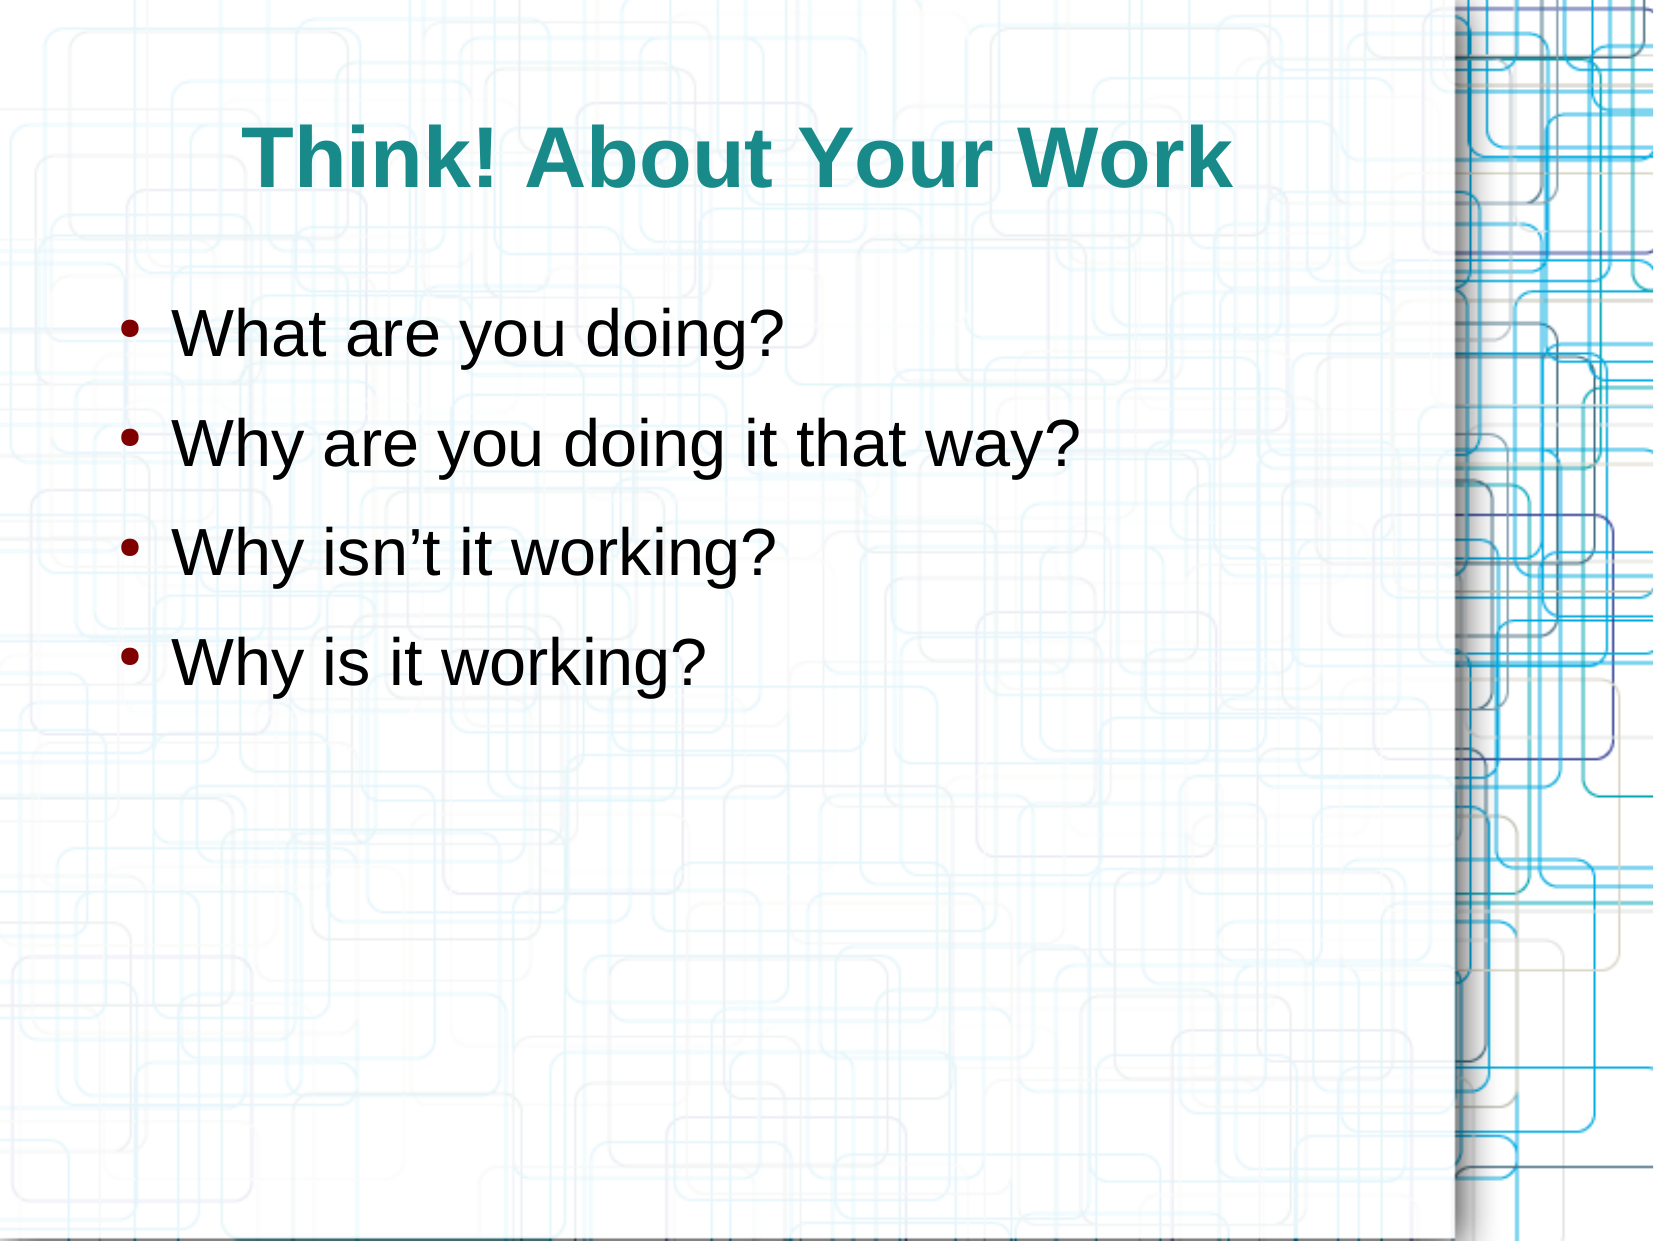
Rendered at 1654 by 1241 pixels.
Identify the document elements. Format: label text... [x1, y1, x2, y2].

picture [0, 0, 1654, 1241]
list What are you doing? Why are you doing it that way? Why isn’t it working? Why is it working? [82, 290, 1417, 1109]
title Think! About Your Work [58, 49, 1417, 257]
